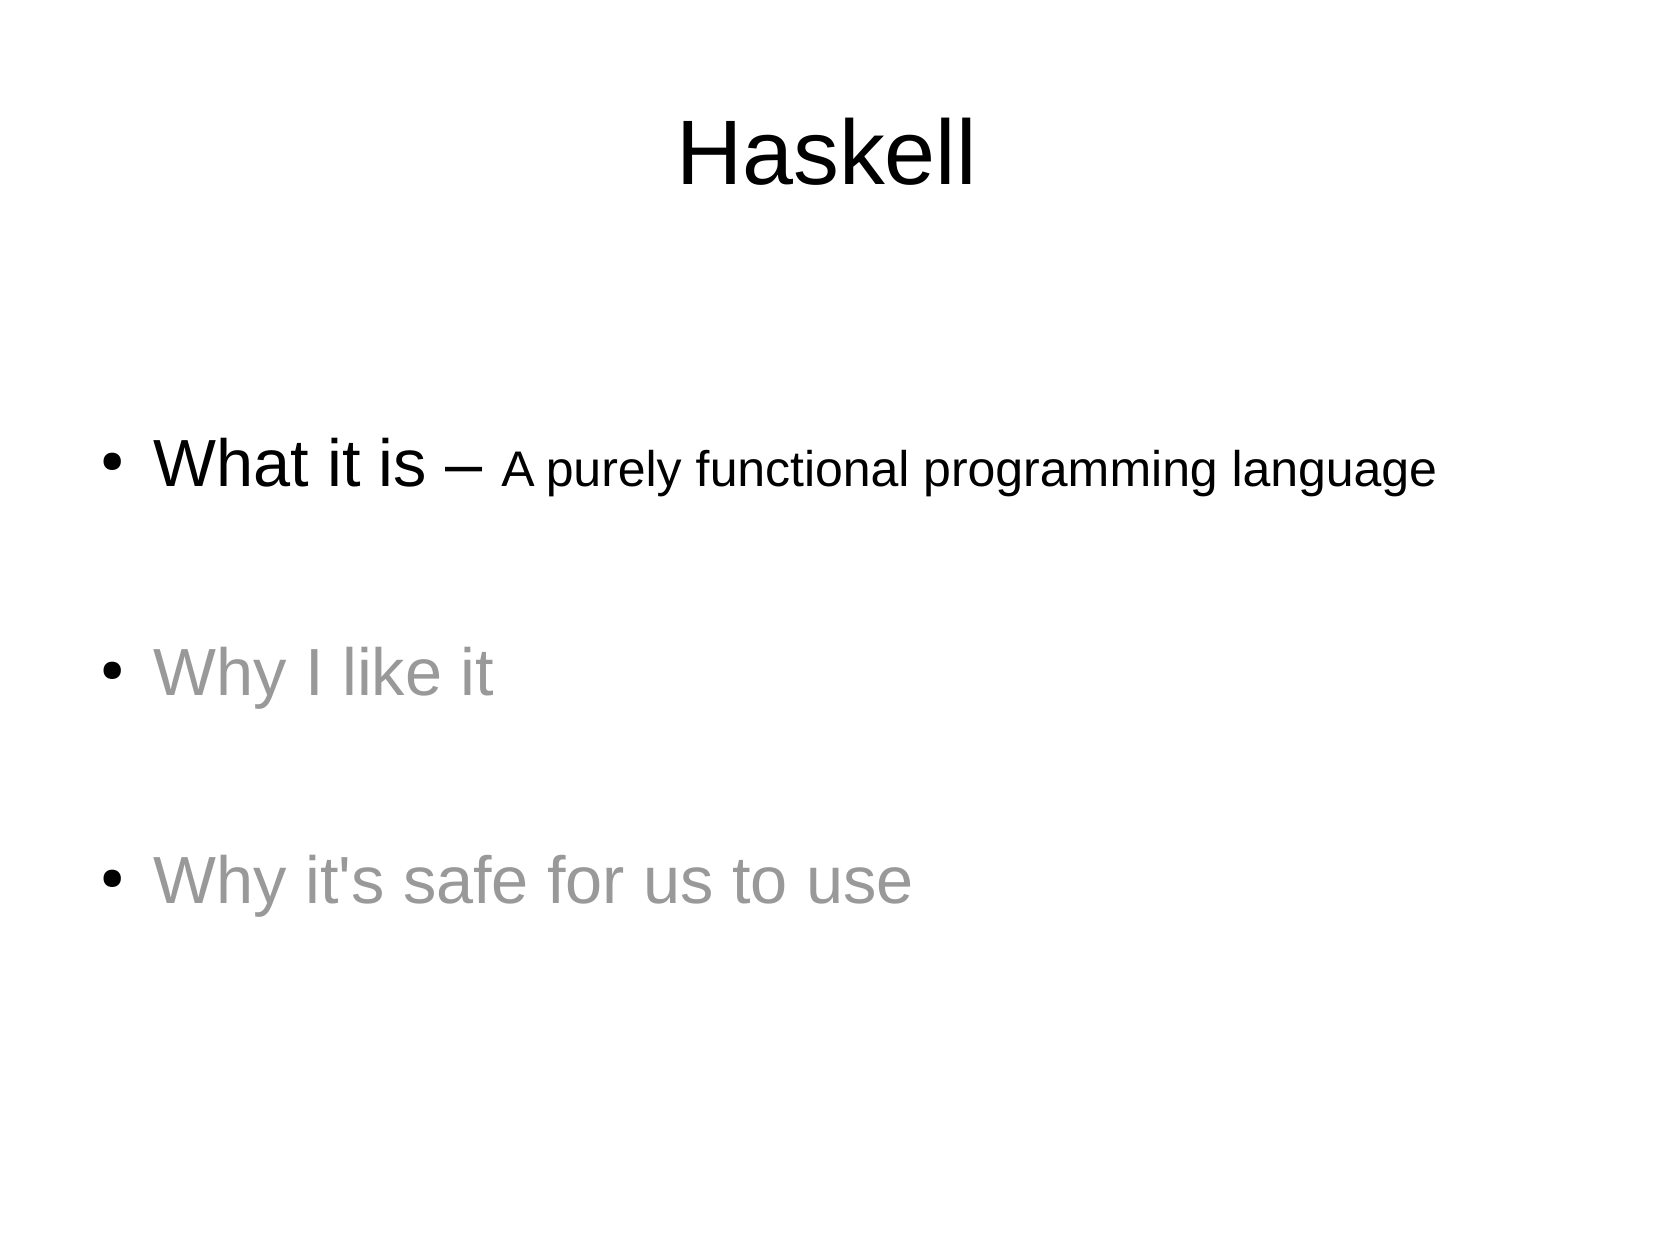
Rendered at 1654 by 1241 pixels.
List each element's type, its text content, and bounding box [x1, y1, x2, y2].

list What it is – A purely functional programming language Why I like it Why it's safe for us to use [82, 426, 1538, 946]
title Haskell [82, 49, 1571, 257]
